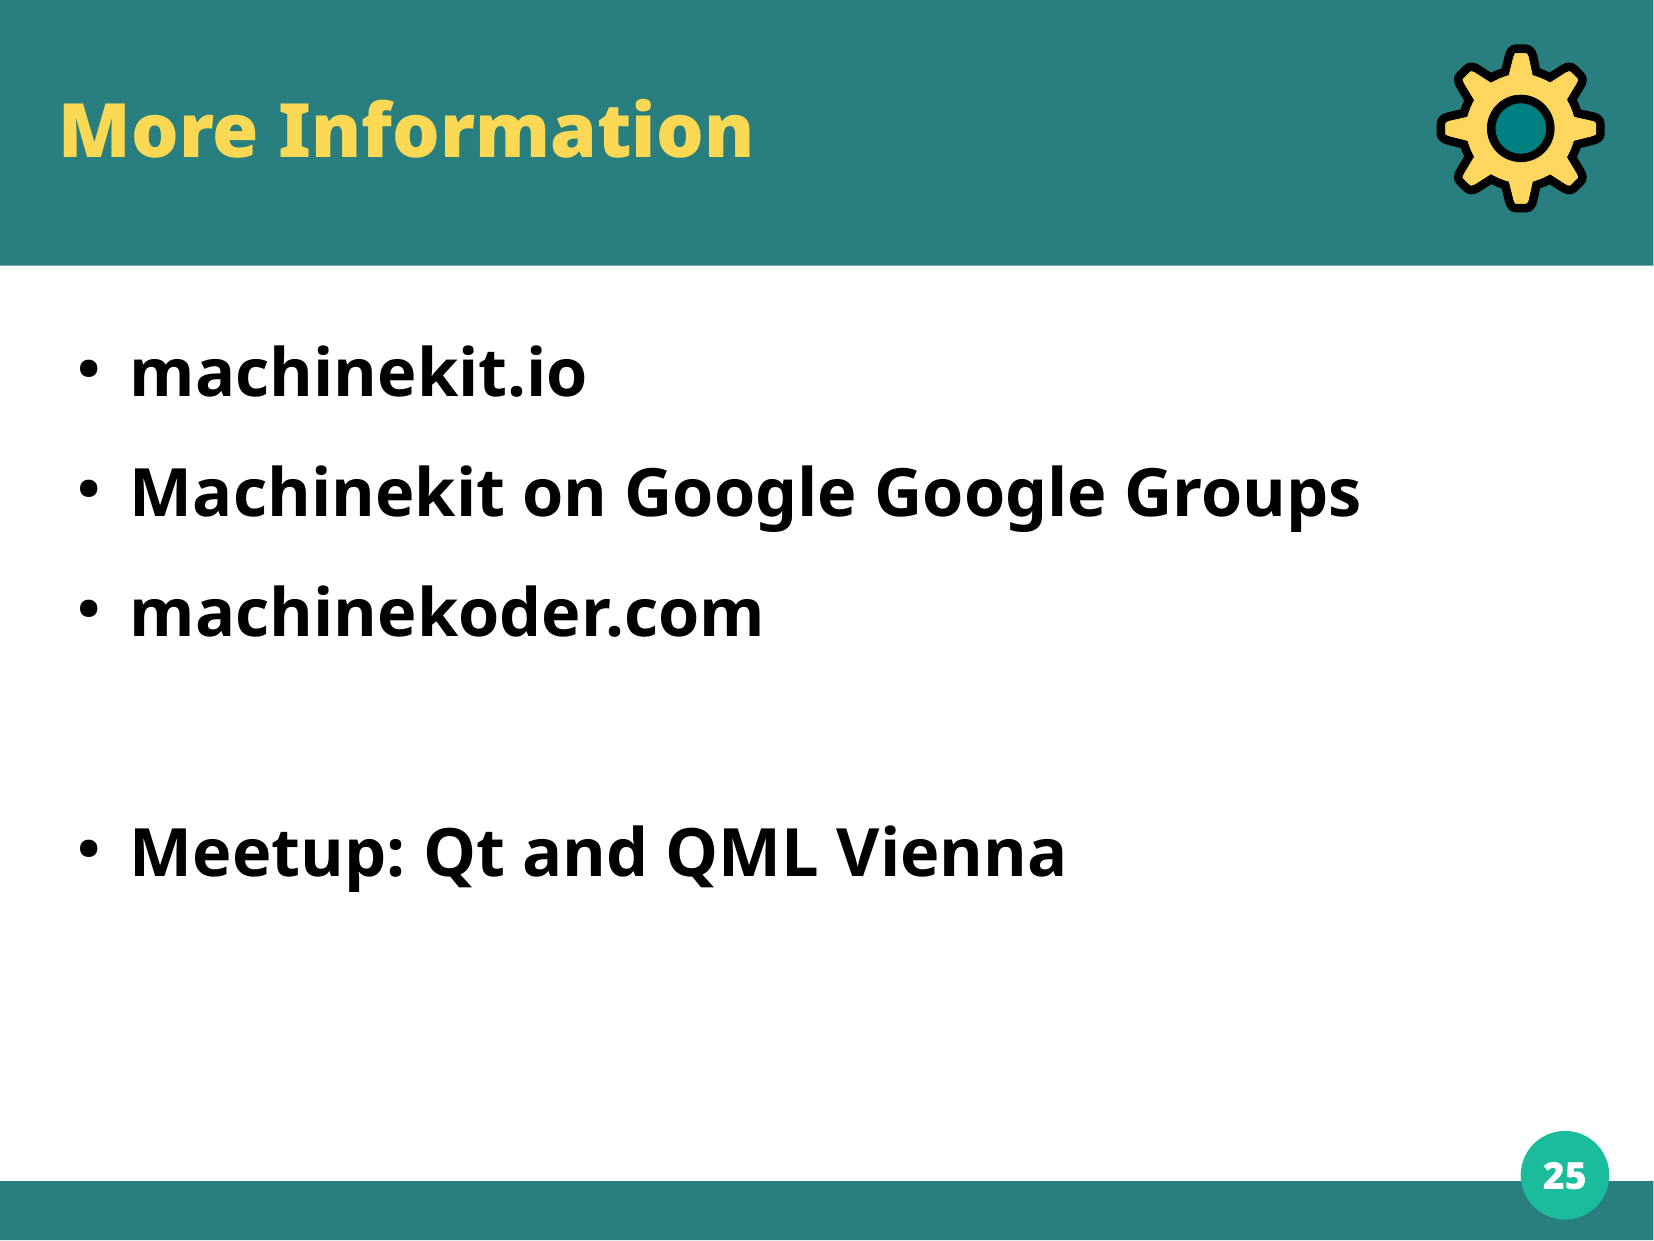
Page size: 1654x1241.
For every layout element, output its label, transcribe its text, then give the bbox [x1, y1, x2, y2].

list machinekit.io Machinekit on Google Google Groups machinekoder.com Meetup: Qt and QML Vienna [59, 324, 1595, 1152]
title More Information [59, 49, 1595, 207]
